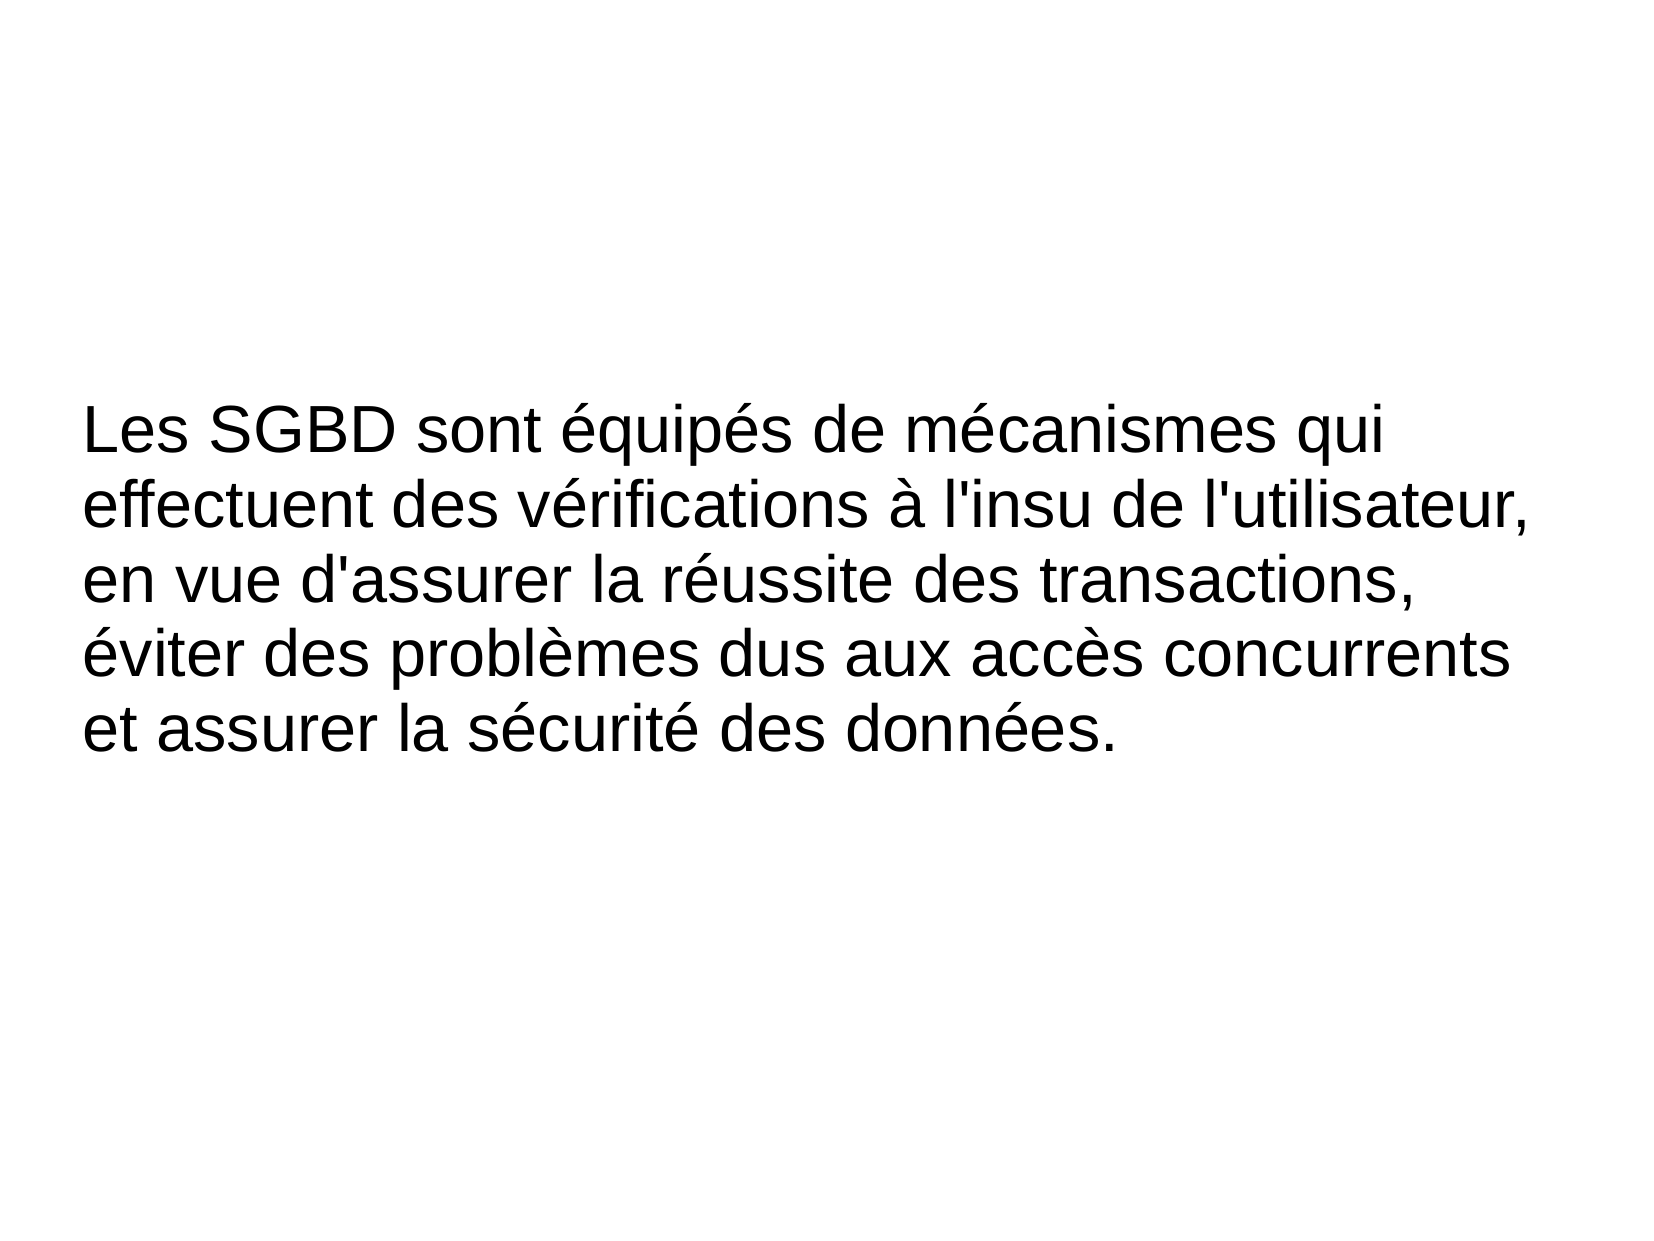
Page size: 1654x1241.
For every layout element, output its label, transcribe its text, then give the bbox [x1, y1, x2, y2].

subtitle Les SGBD sont équipés de mécanismes qui effectuent des vérifications à l'insu de l'utilisateur, en vue d'assurer la réussite des transactions, éviter des problèmes dus aux accès concurrents et assurer la sécurité des données. [82, 49, 1571, 1109]
